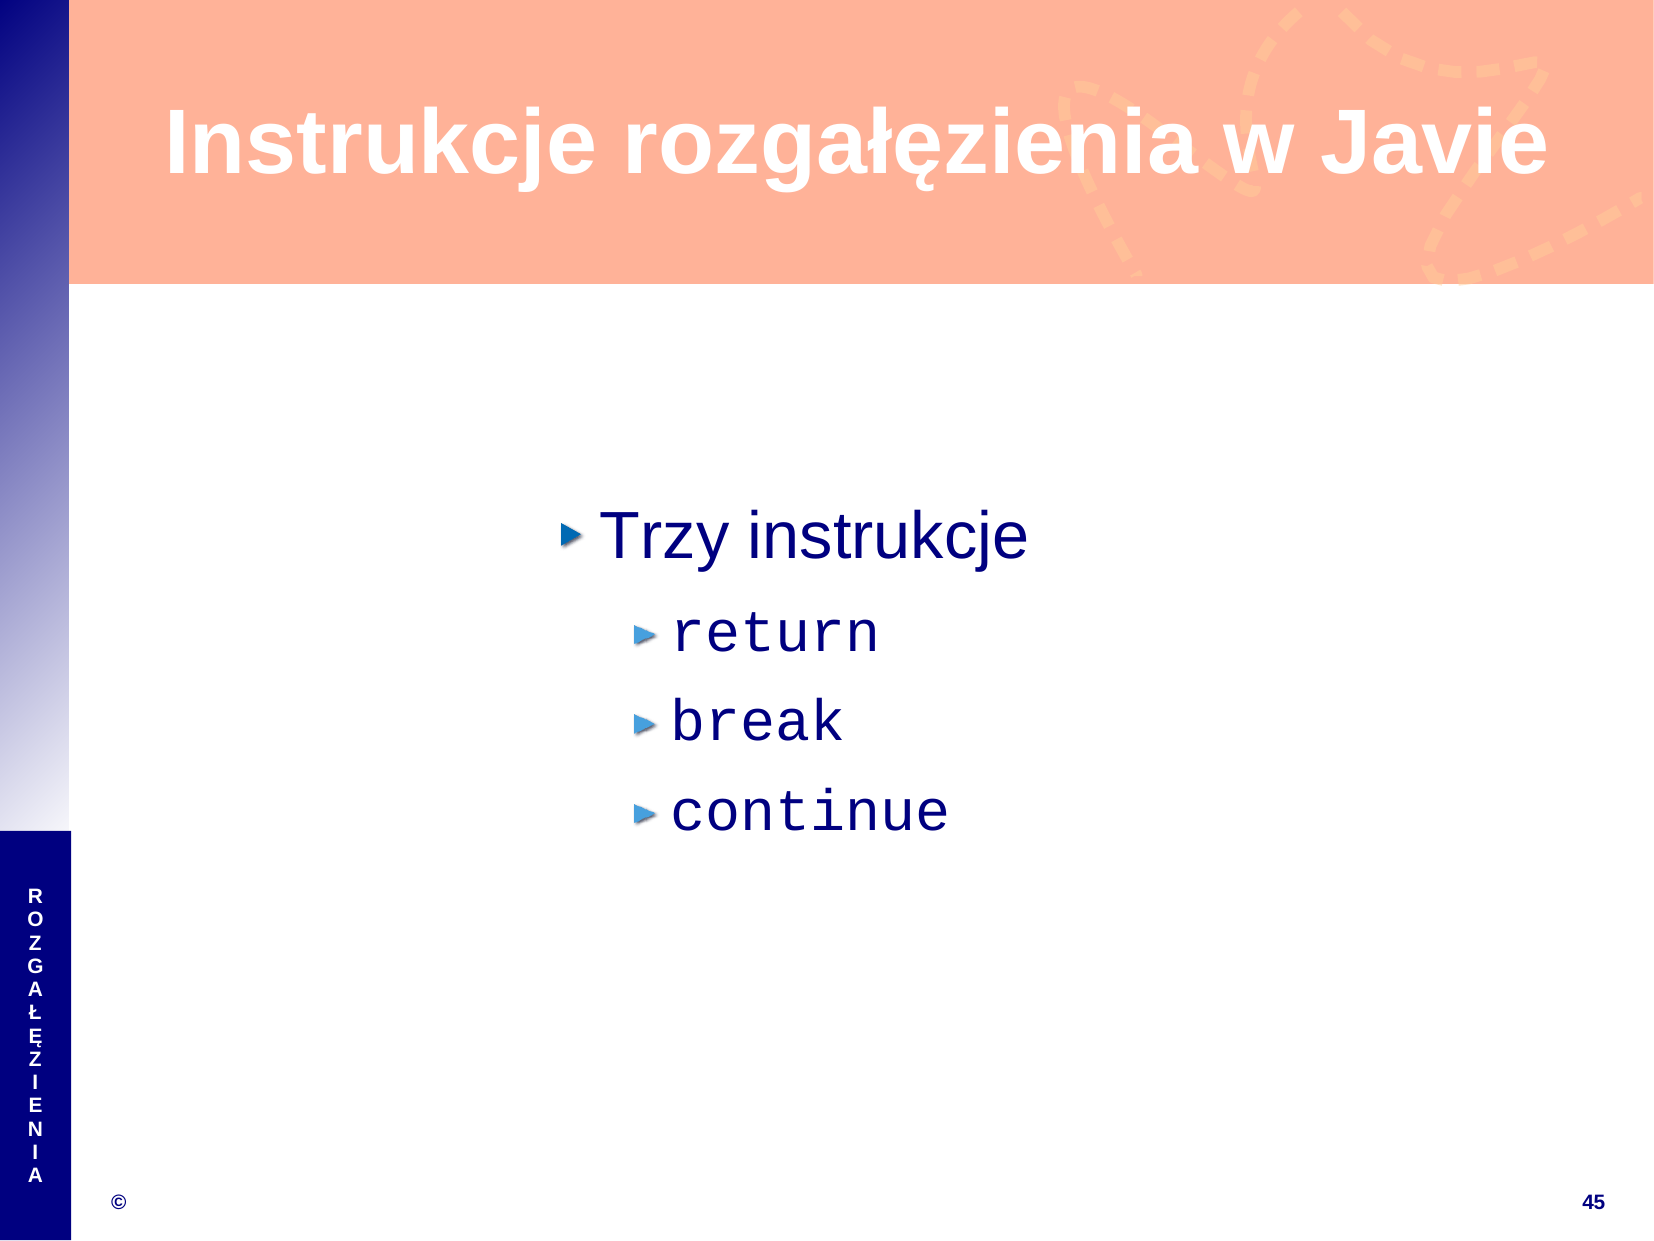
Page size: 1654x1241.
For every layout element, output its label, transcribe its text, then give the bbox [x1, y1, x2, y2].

list Trzy instrukcje return break continue [528, 498, 1151, 865]
title Instrukcje rozgałęzienia w Javie [99, 37, 1617, 246]
text_box R O Z G A Ł Ę Z I E N I A [0, 830, 71, 1241]
